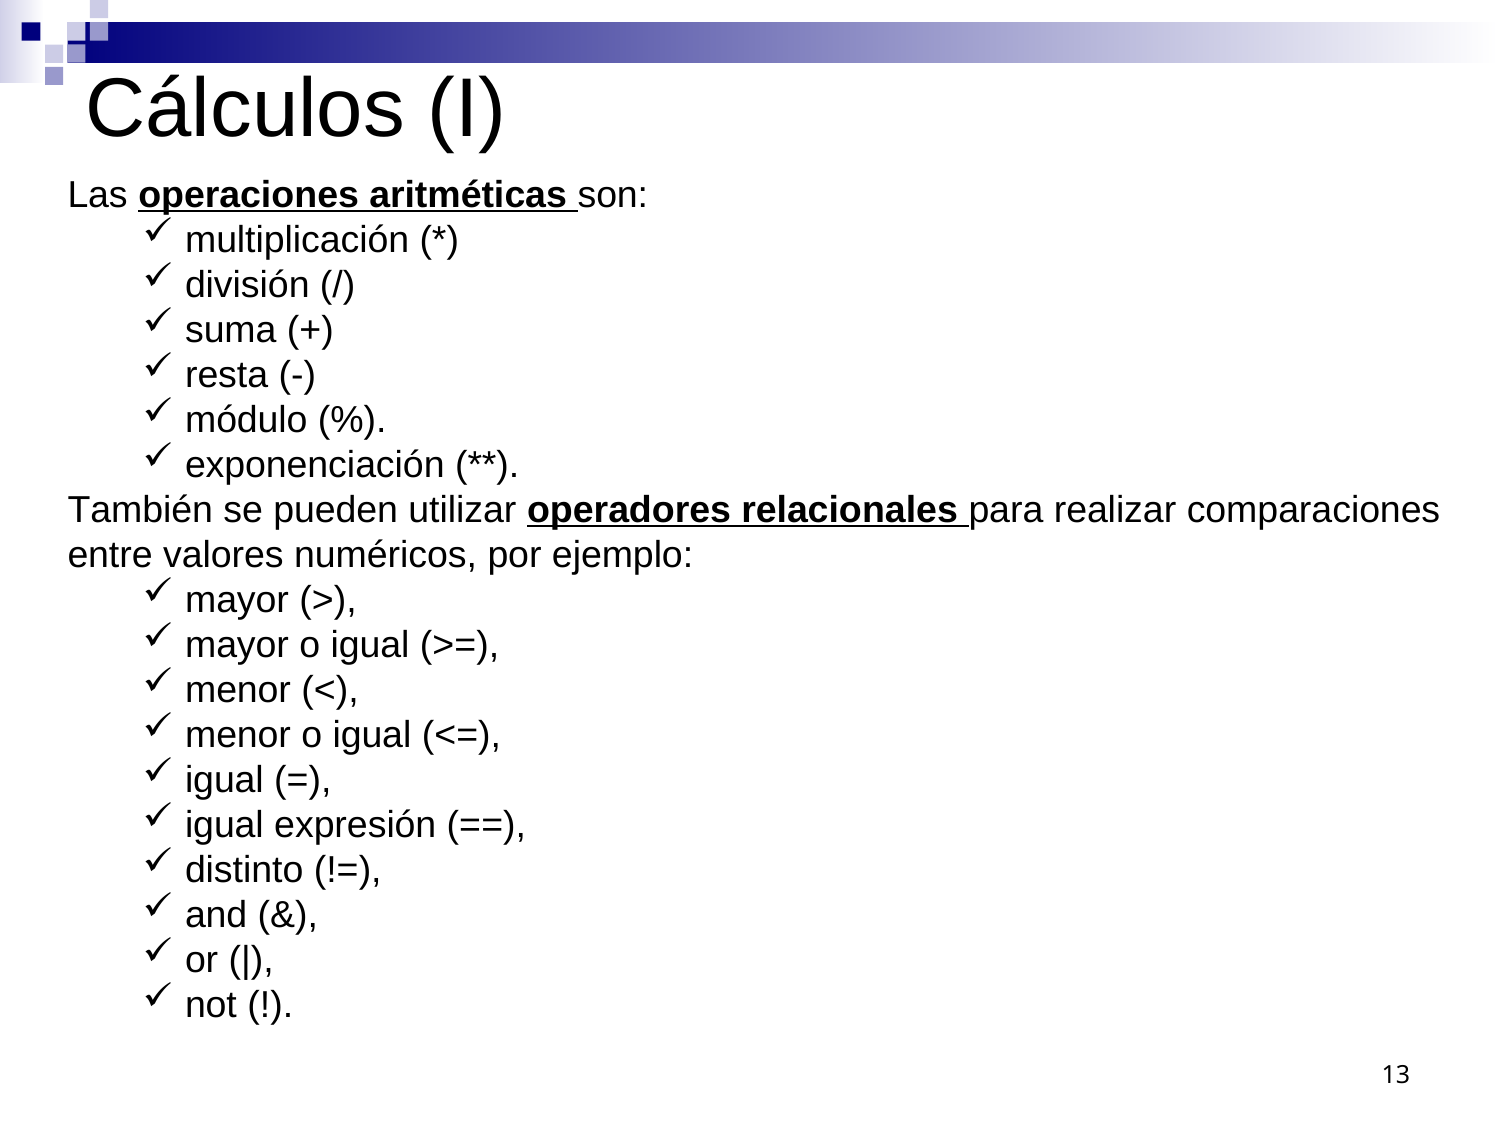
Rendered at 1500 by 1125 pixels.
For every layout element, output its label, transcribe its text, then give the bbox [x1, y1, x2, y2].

text_box Cálculos (I) [70, 45, 1500, 161]
text_box Las operaciones aritméticas son: multiplicación (*) división (/) suma (+) resta (-) módulo (%). exponenciación (**). También se pueden utilizar operadores relacionales para realizar comparaciones entre valores numéricos, por ejemplo: mayor (>), mayor o igual (>=), menor (<), menor o igual (<=), igual (=), igual expresión (==), distinto (!=), and (&), or (|), not (!). [52, 162, 1483, 1125]
